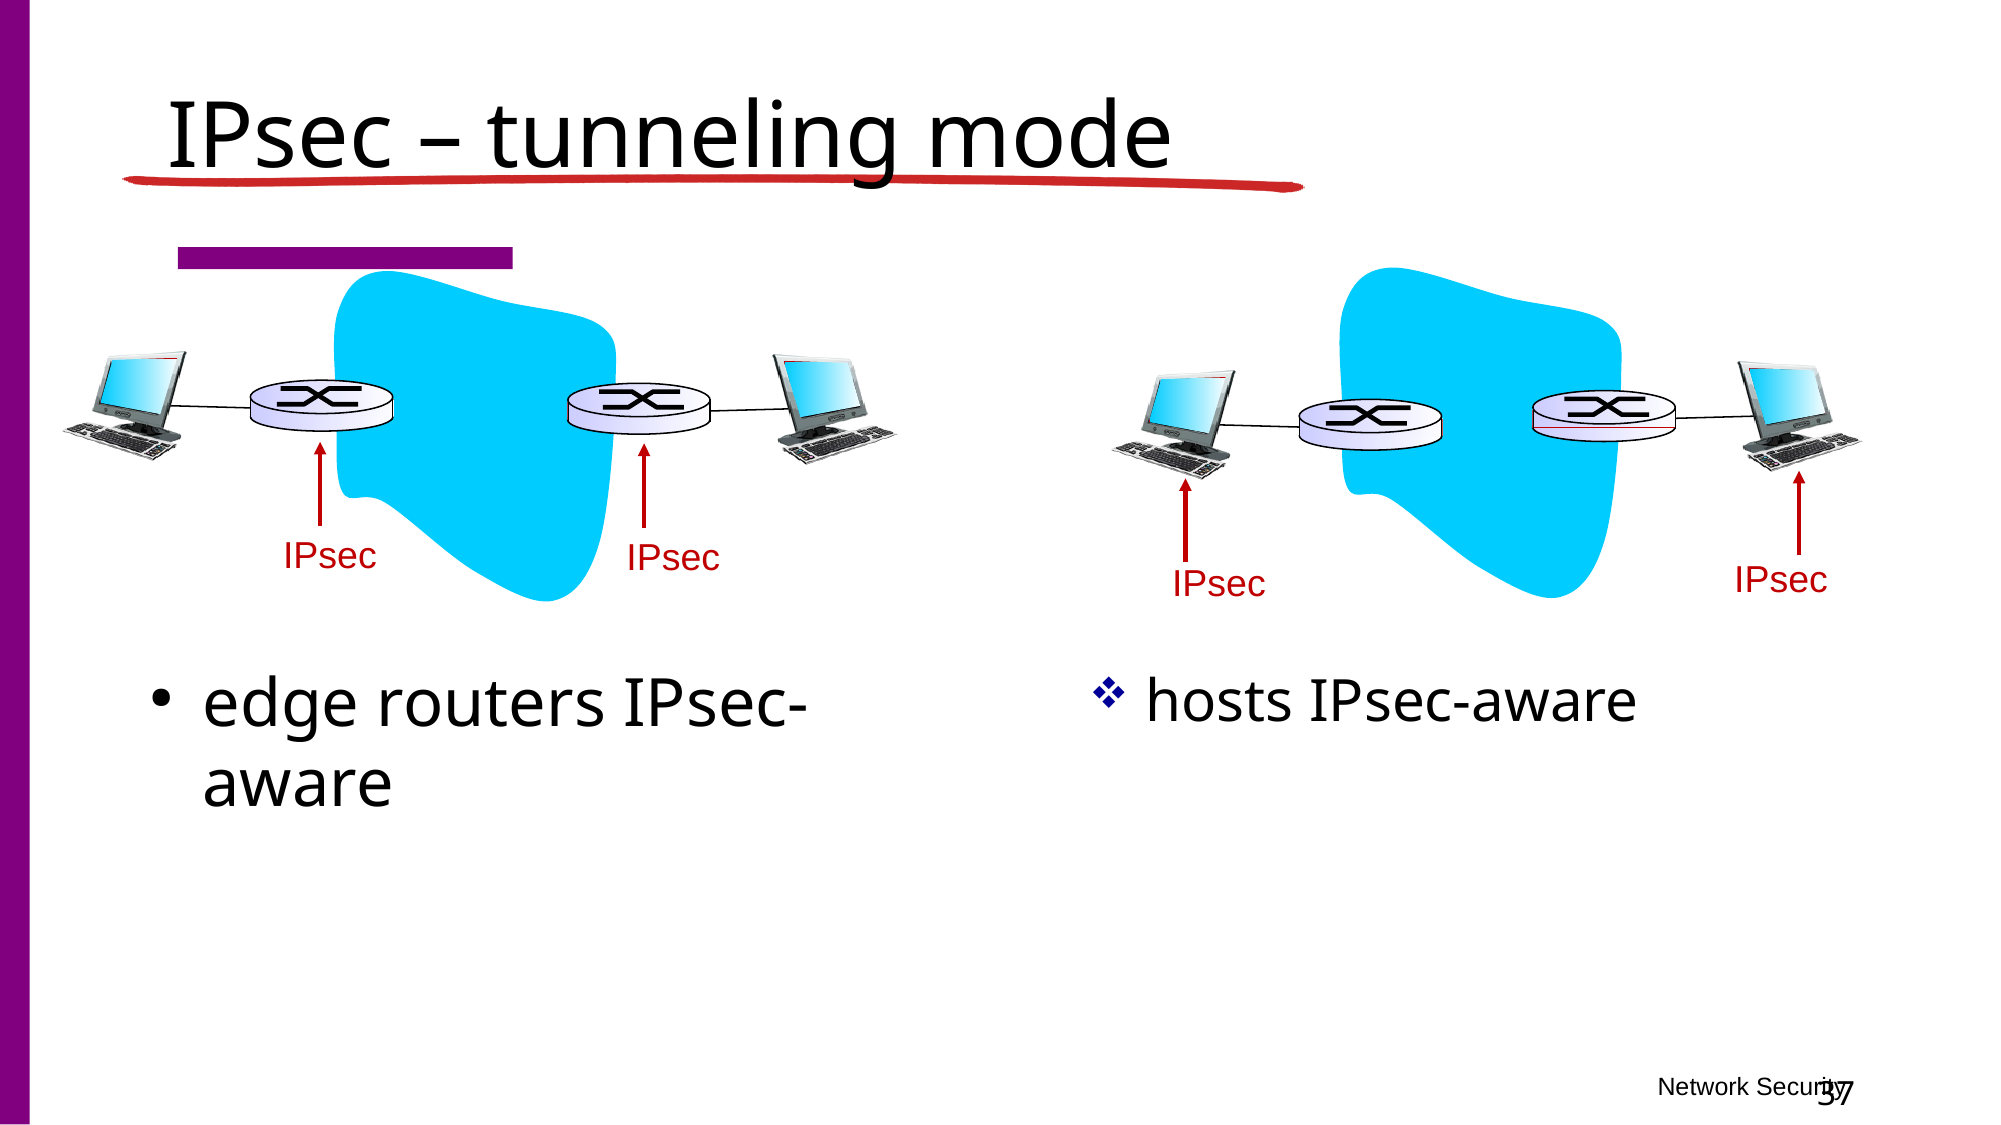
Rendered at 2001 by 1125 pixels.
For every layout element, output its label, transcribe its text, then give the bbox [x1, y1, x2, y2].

list edge routers IPsec-aware [116, 652, 1012, 865]
title IPsec – tunneling mode [116, 37, 1817, 225]
text_box IPsec [268, 523, 392, 585]
text_box [783, 360, 861, 418]
text_box hosts IPsec-aware [1074, 655, 1970, 869]
picture [1734, 356, 1893, 480]
text_box Network Security [1016, 1062, 1862, 1114]
text_box IPsec [1157, 551, 1281, 612]
text_box IPsec [611, 525, 736, 586]
text_box [1748, 368, 1826, 425]
picture [1082, 365, 1240, 489]
text_box [1148, 377, 1226, 434]
picture [769, 349, 928, 473]
picture [33, 346, 191, 470]
text_box [100, 357, 178, 415]
text_box IPsec [1719, 547, 1843, 609]
text_box [1299, 267, 1675, 599]
text_box [250, 270, 710, 602]
